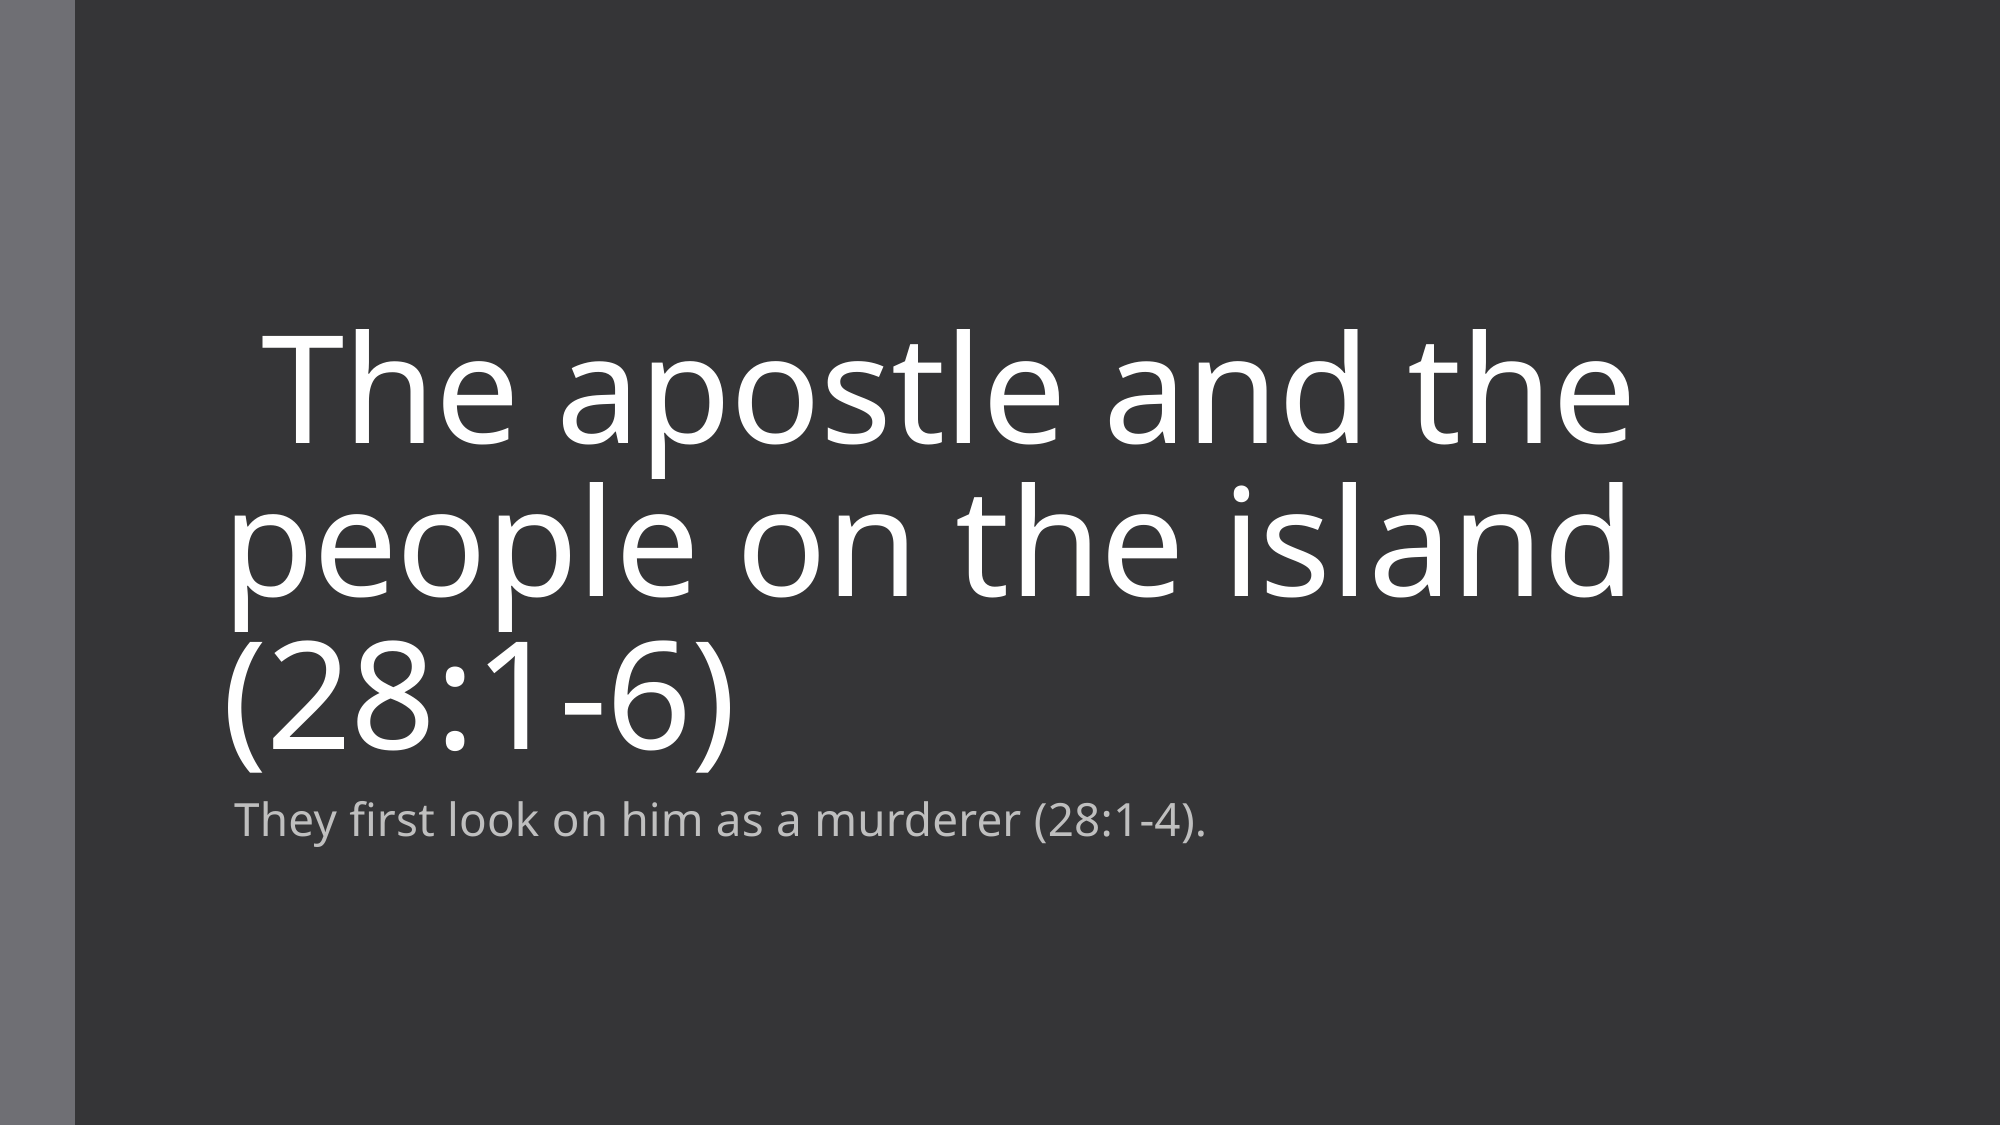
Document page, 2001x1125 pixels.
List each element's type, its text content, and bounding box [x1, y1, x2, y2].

subtitle They first look on him as a murderer (28:1-4). [206, 787, 1752, 1066]
title The apostle and the people on the island (28:1-6) [206, 124, 1752, 787]
